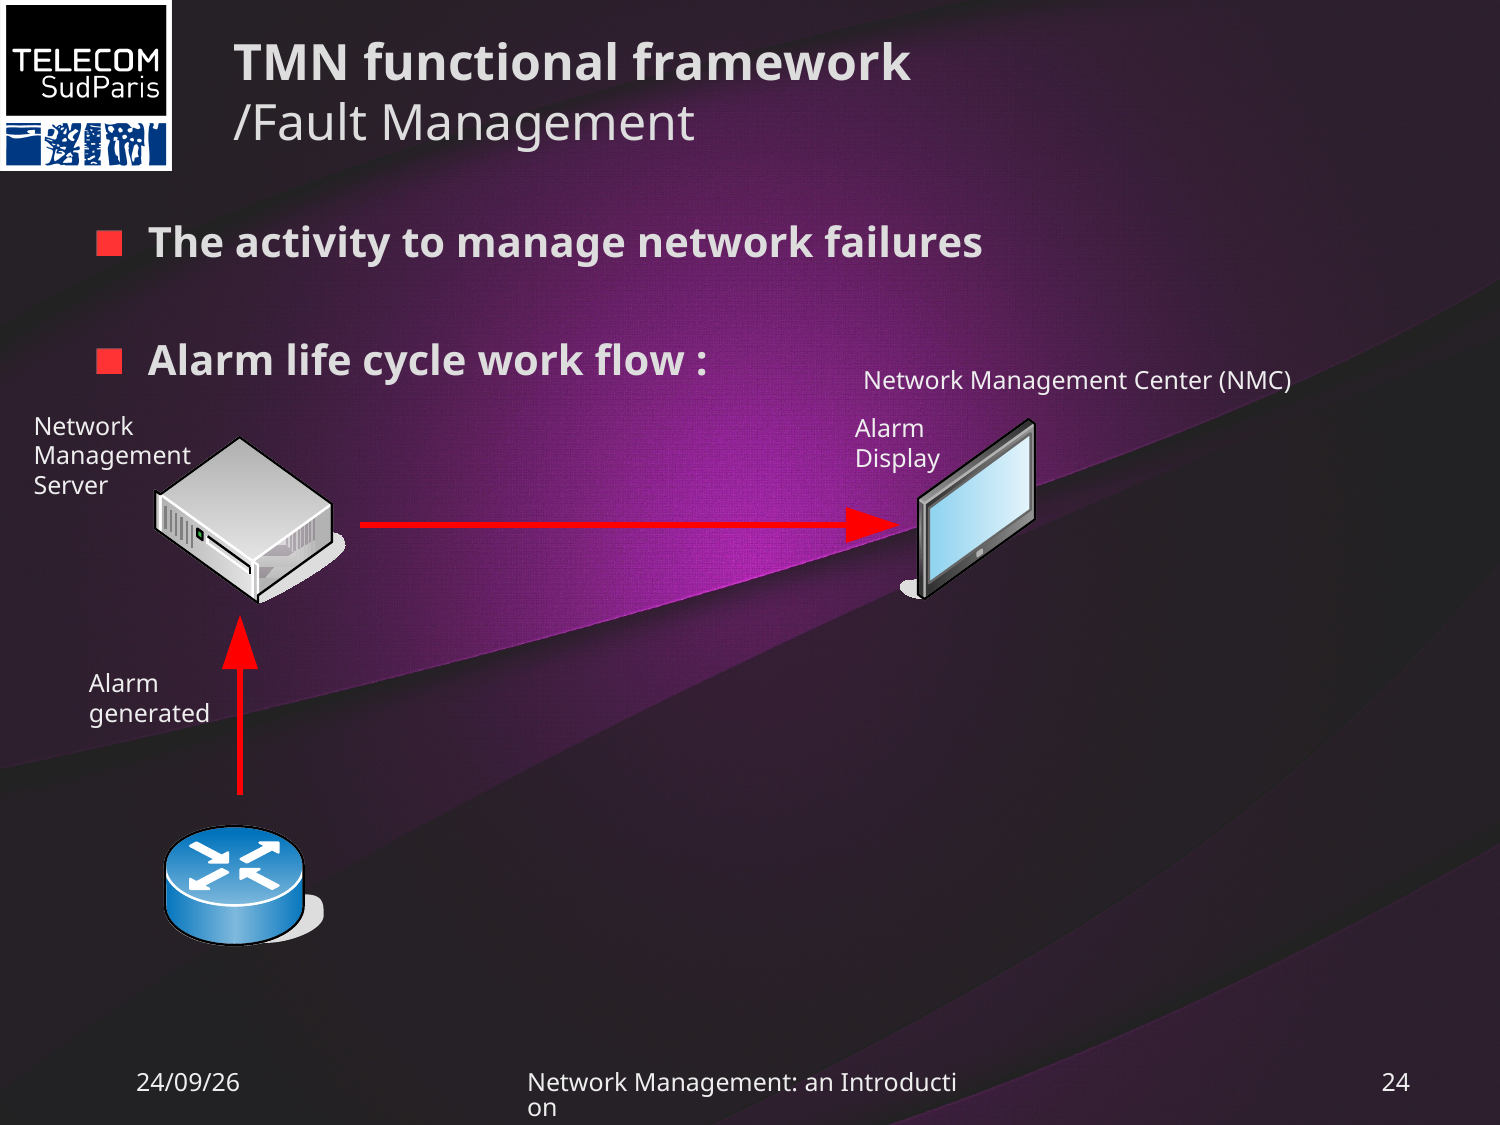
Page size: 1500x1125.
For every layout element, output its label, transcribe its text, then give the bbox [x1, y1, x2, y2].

text_box [270, 895, 323, 942]
title TMN functional framework /Fault Management [218, 22, 1412, 158]
text_box Alarm generated [74, 660, 215, 735]
text_box [260, 532, 346, 603]
text_box Alarm Display [840, 404, 951, 480]
text_box [167, 828, 302, 943]
text_box [900, 579, 921, 599]
text_box [157, 439, 330, 599]
picture [0, 0, 1500, 1125]
text_box [920, 421, 1033, 597]
text_box Network Management Server [18, 402, 193, 508]
text_box Network Management Center (NMC) [848, 356, 1286, 402]
list The activity to manage network failures Alarm life cycle work flow : [76, 207, 1427, 977]
